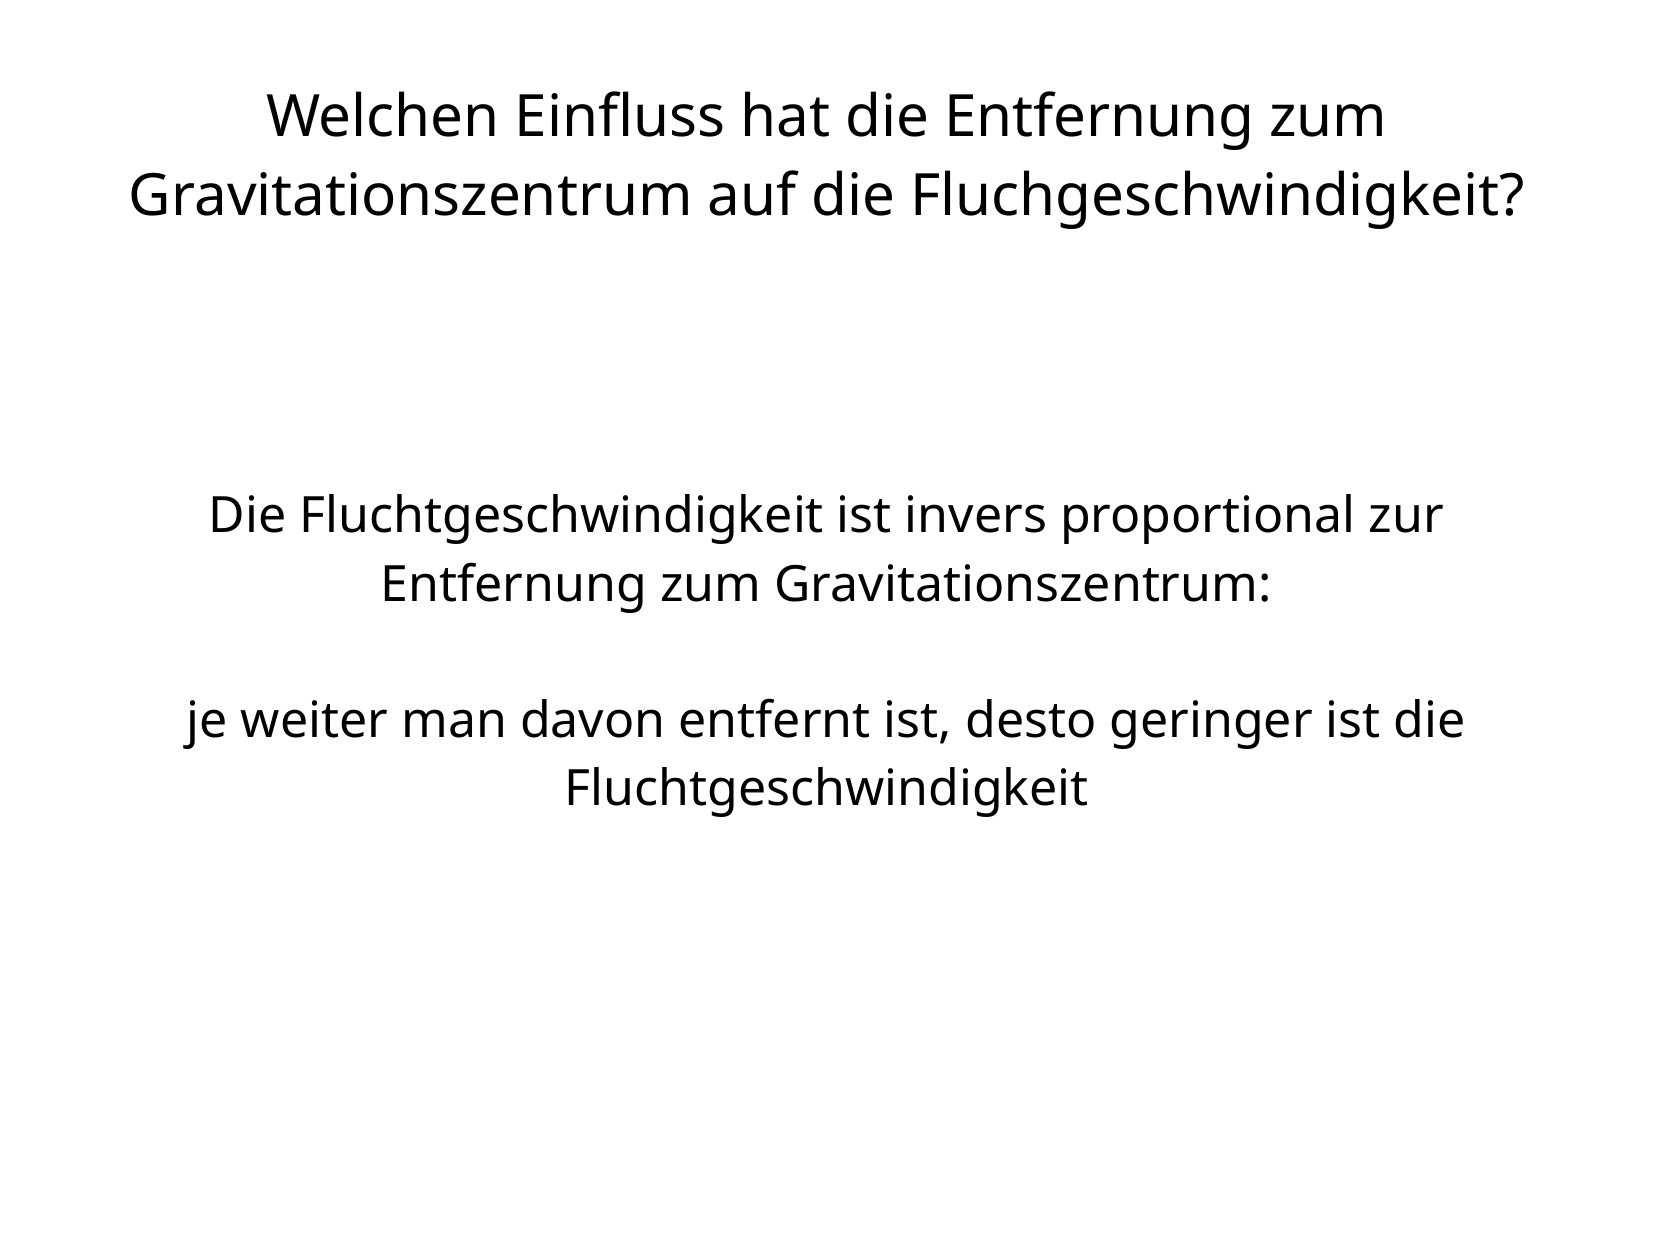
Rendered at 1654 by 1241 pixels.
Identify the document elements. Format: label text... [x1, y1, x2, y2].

title Welchen Einfluss hat die Entfernung zum Gravitationszentrum auf die Fluchgeschwindigkeit? [82, 49, 1571, 257]
subtitle Die Fluchtgeschwindigkeit ist invers proportional zur Entfernung zum Gravitationszentrum: je weiter man davon entfernt ist, desto geringer ist die Fluchtgeschwindigkeit [82, 290, 1571, 1010]
